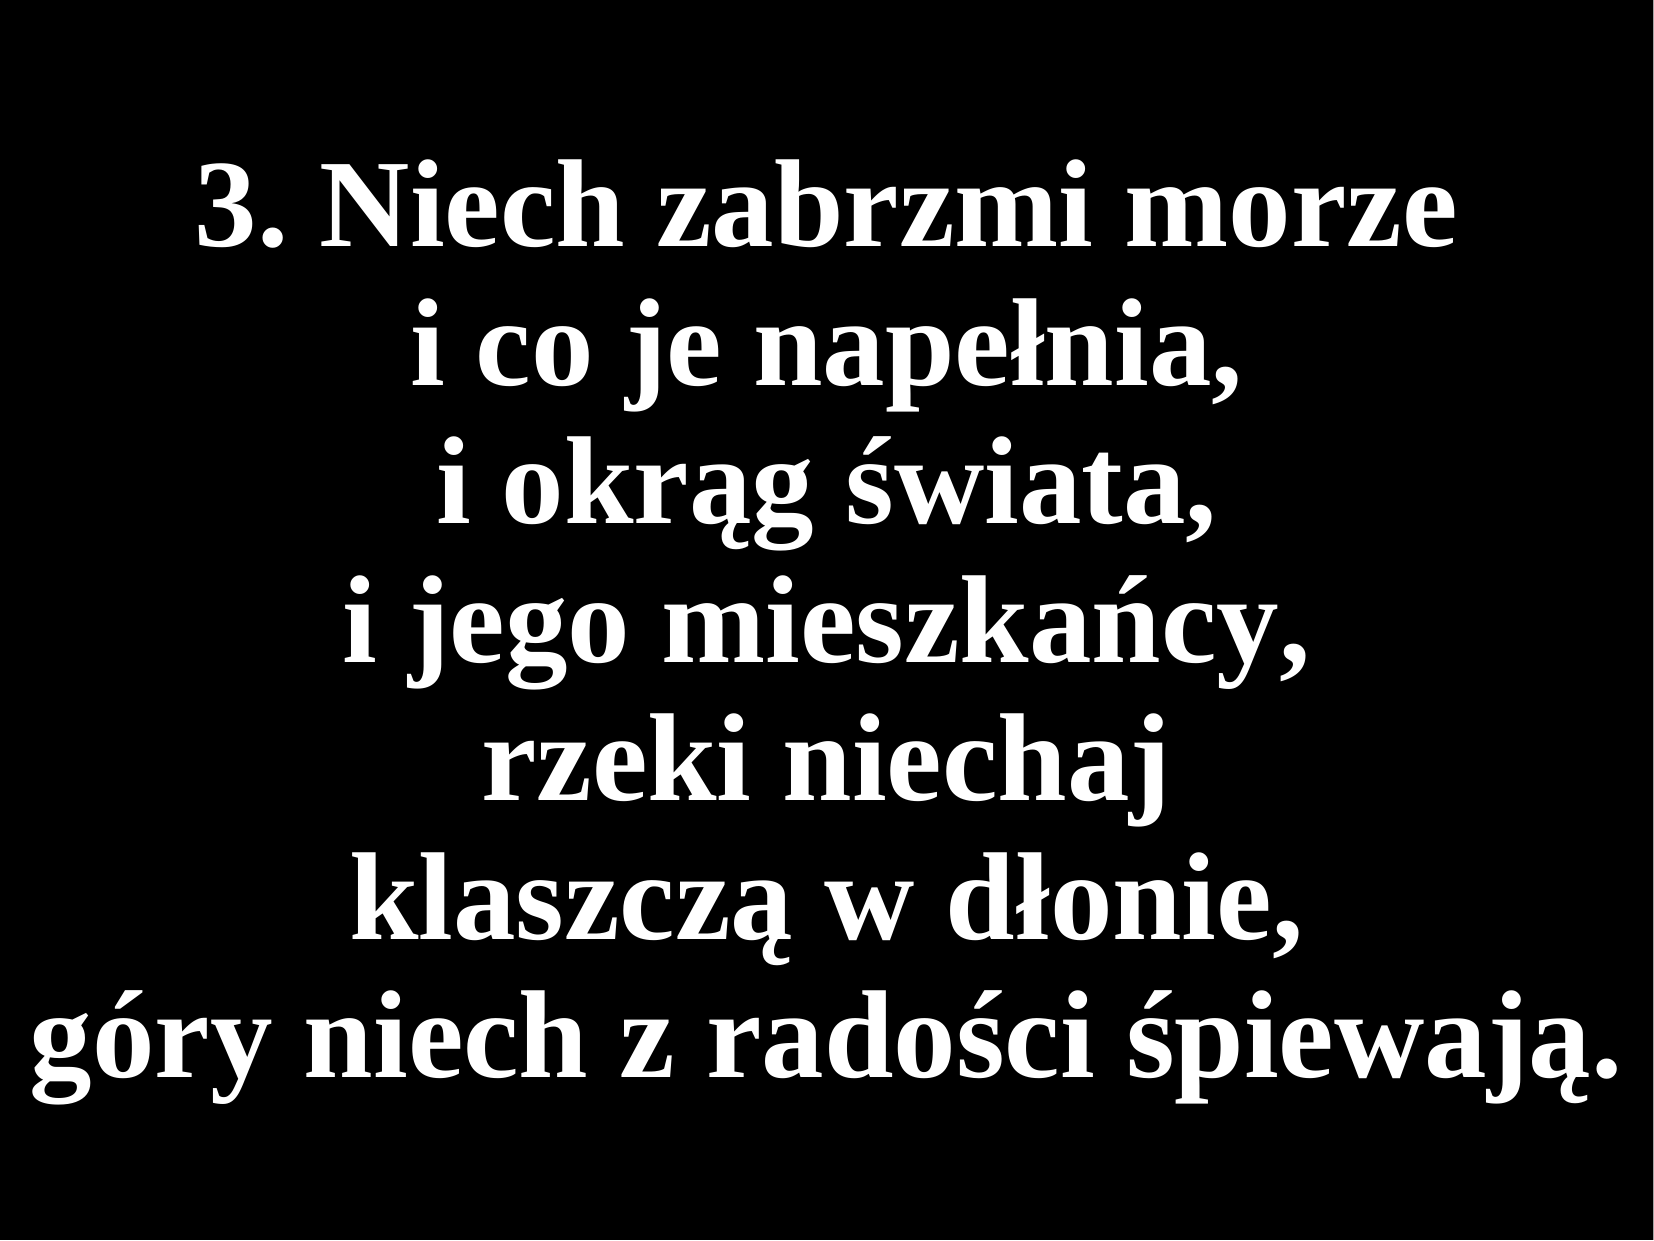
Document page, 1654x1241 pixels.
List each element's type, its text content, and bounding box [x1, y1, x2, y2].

title 3. Niech zabrzmi morze i co je napełnia, i okrąg świata, i jego mieszkańcy, rzeki niechaj klaszczą w dłonie, góry niech z radości śpiewają. [0, 0, 1654, 1241]
